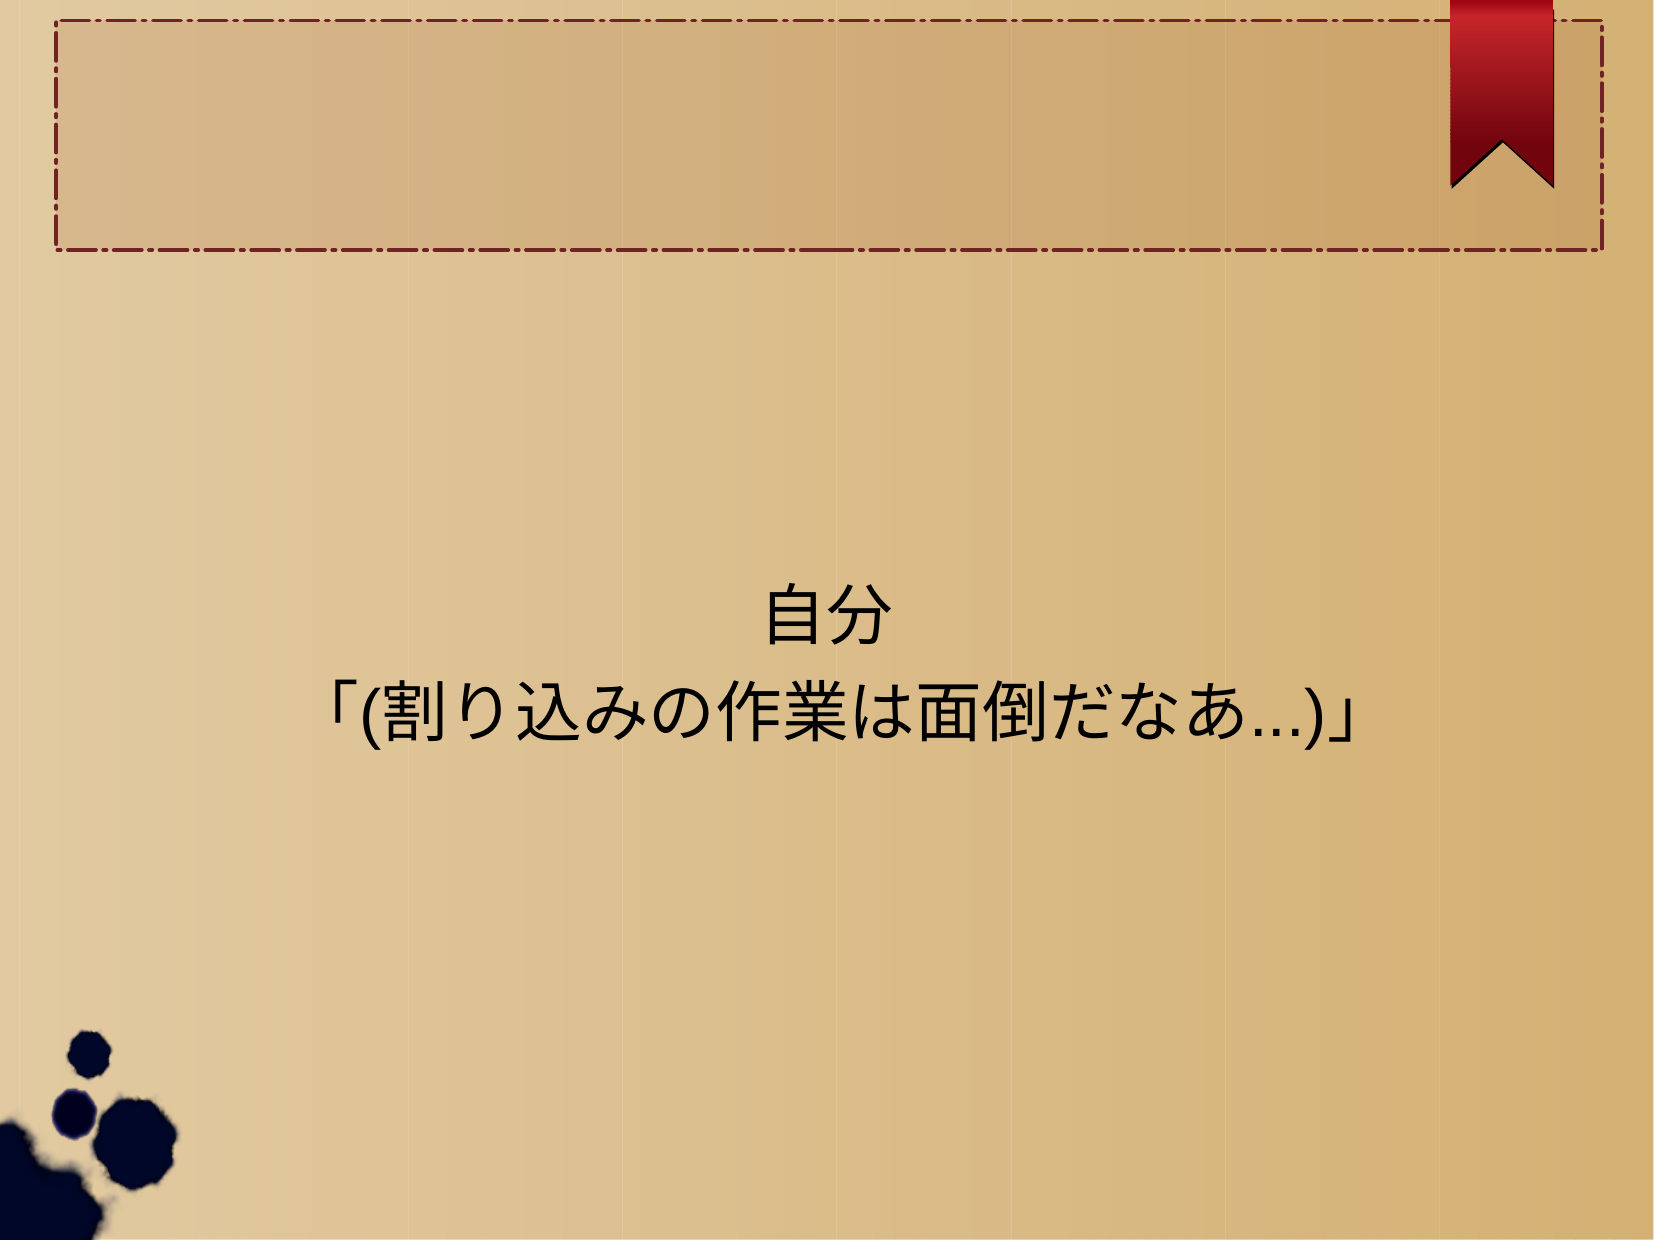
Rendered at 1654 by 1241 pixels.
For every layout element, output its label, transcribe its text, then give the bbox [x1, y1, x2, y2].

subtitle 自分 「(割り込みの作業は面倒だなあ...)｣ [82, 299, 1571, 1019]
